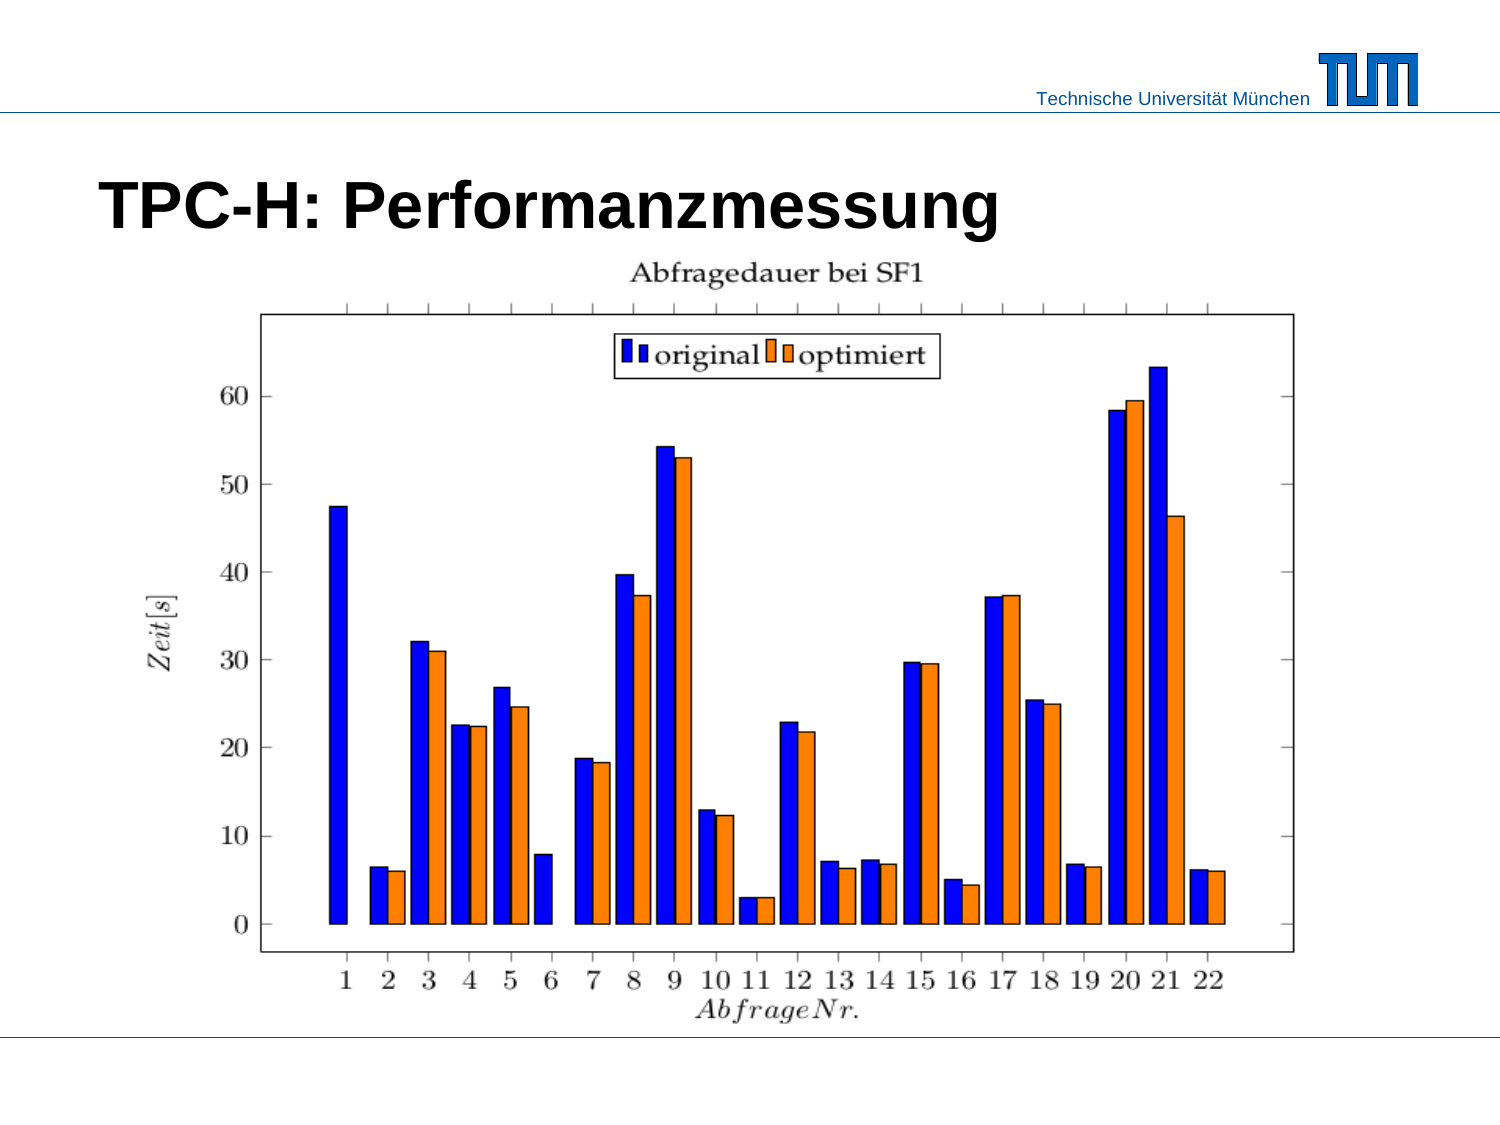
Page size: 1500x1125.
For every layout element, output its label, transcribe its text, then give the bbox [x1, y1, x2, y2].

picture [129, 250, 1301, 1028]
title TPC-H: Performanzmessung [83, 74, 1417, 250]
